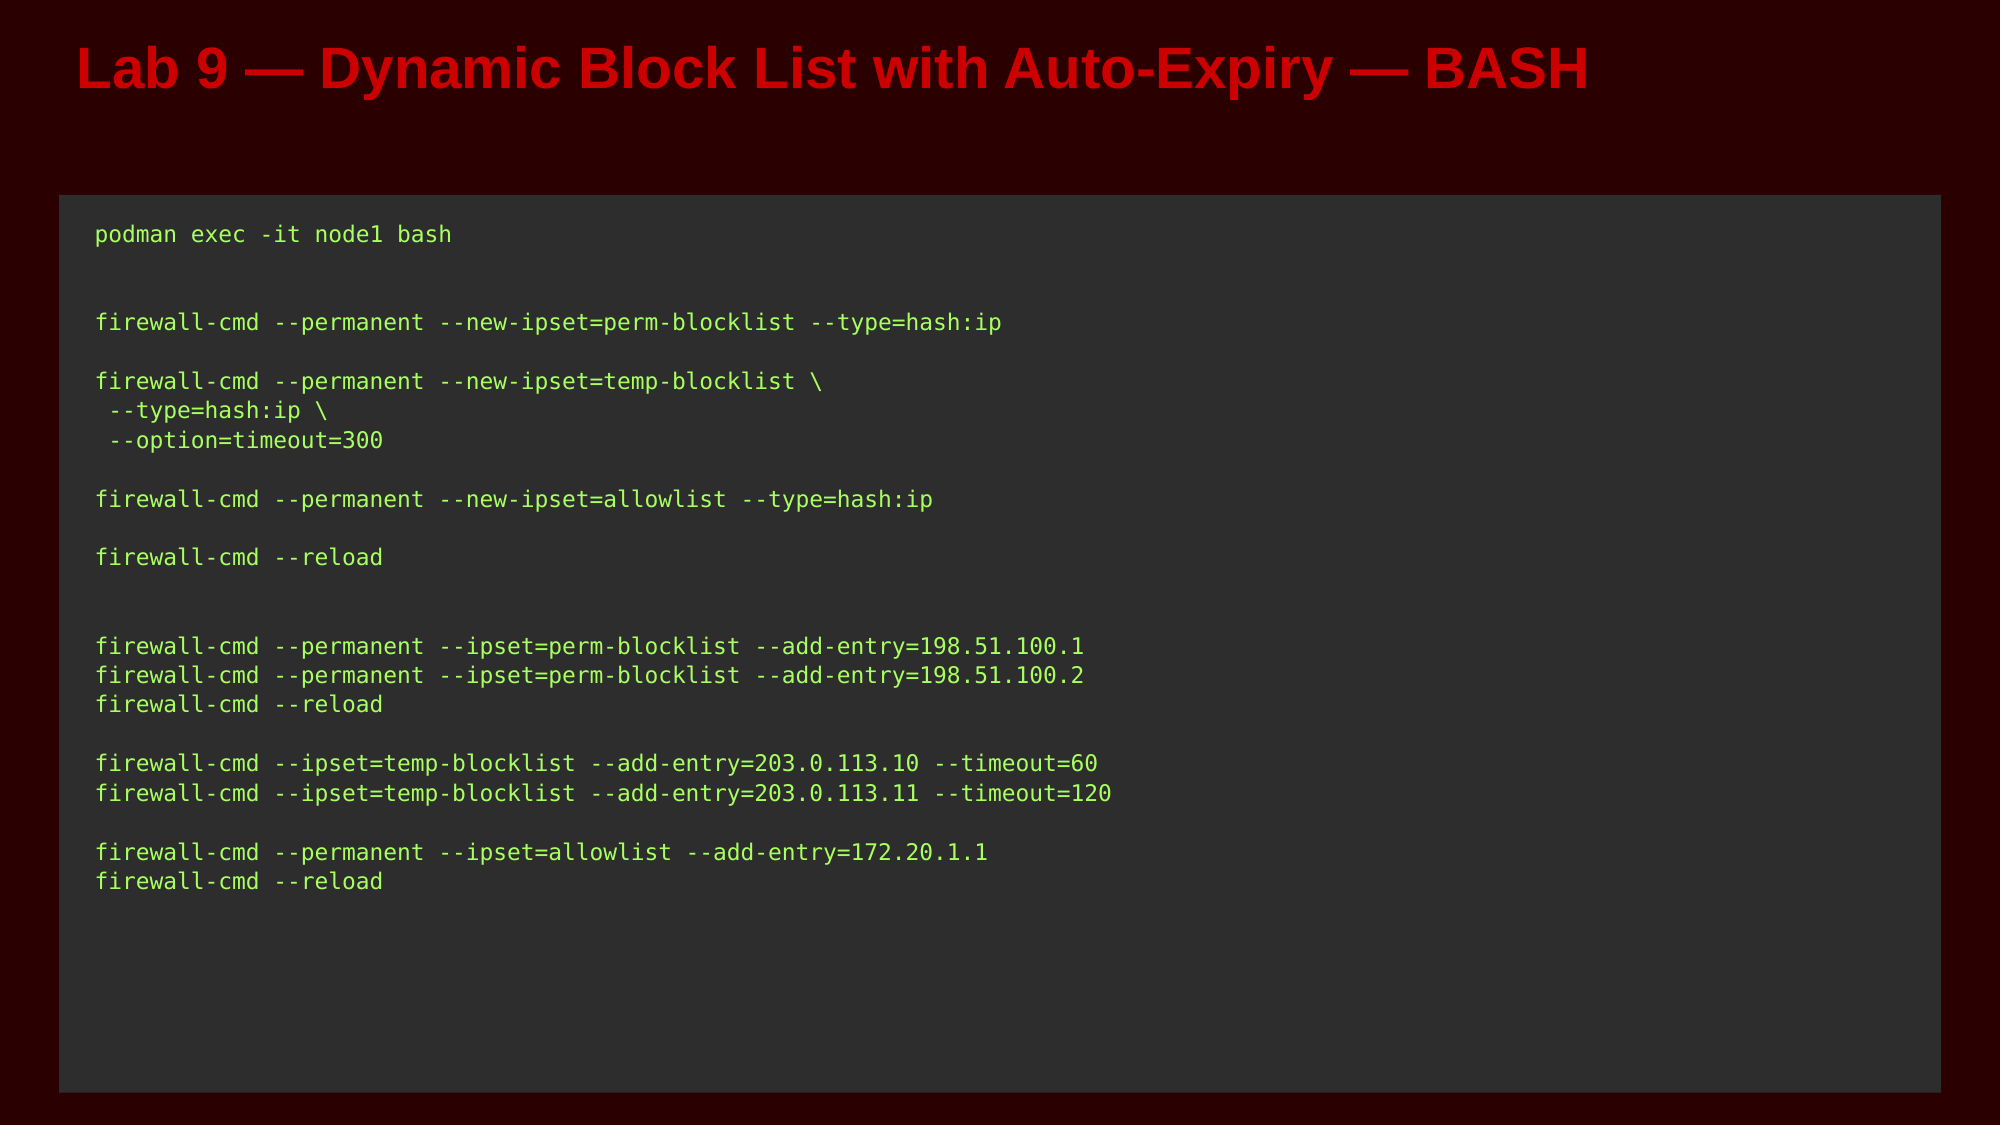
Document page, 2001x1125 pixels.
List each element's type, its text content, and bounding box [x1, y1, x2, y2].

text_box Lab 9 — Dynamic Block List with Auto-Expiry — BASH [59, 23, 1942, 178]
text_box podman exec -it node1 bash firewall-cmd --permanent --new-ipset=perm-blocklist --type=hash:ip firewall-cmd --permanent --new-ipset=temp-blocklist \ --type=hash:ip \ --option=timeout=300 firewall-cmd --permanent --new-ipset=allowlist --type=hash:ip firewall-cmd --reload firewall-cmd --permanent --ipset=perm-blocklist --add-entry=198.51.100.1 firewall-cmd --permanent --ipset=perm-blocklist --add-entry=198.51.100.2 firewall-cmd --reload firewall-cmd --ipset=temp-blocklist --add-entry=203.0.113.10 --timeout=60 firewall-cmd --ipset=temp-blocklist --add-entry=203.0.113.11 --timeout=120 firewall-cmd --permanent --ipset=allowlist --add-entry=172.20.1.1 firewall-cmd --reload [59, 194, 1942, 1093]
